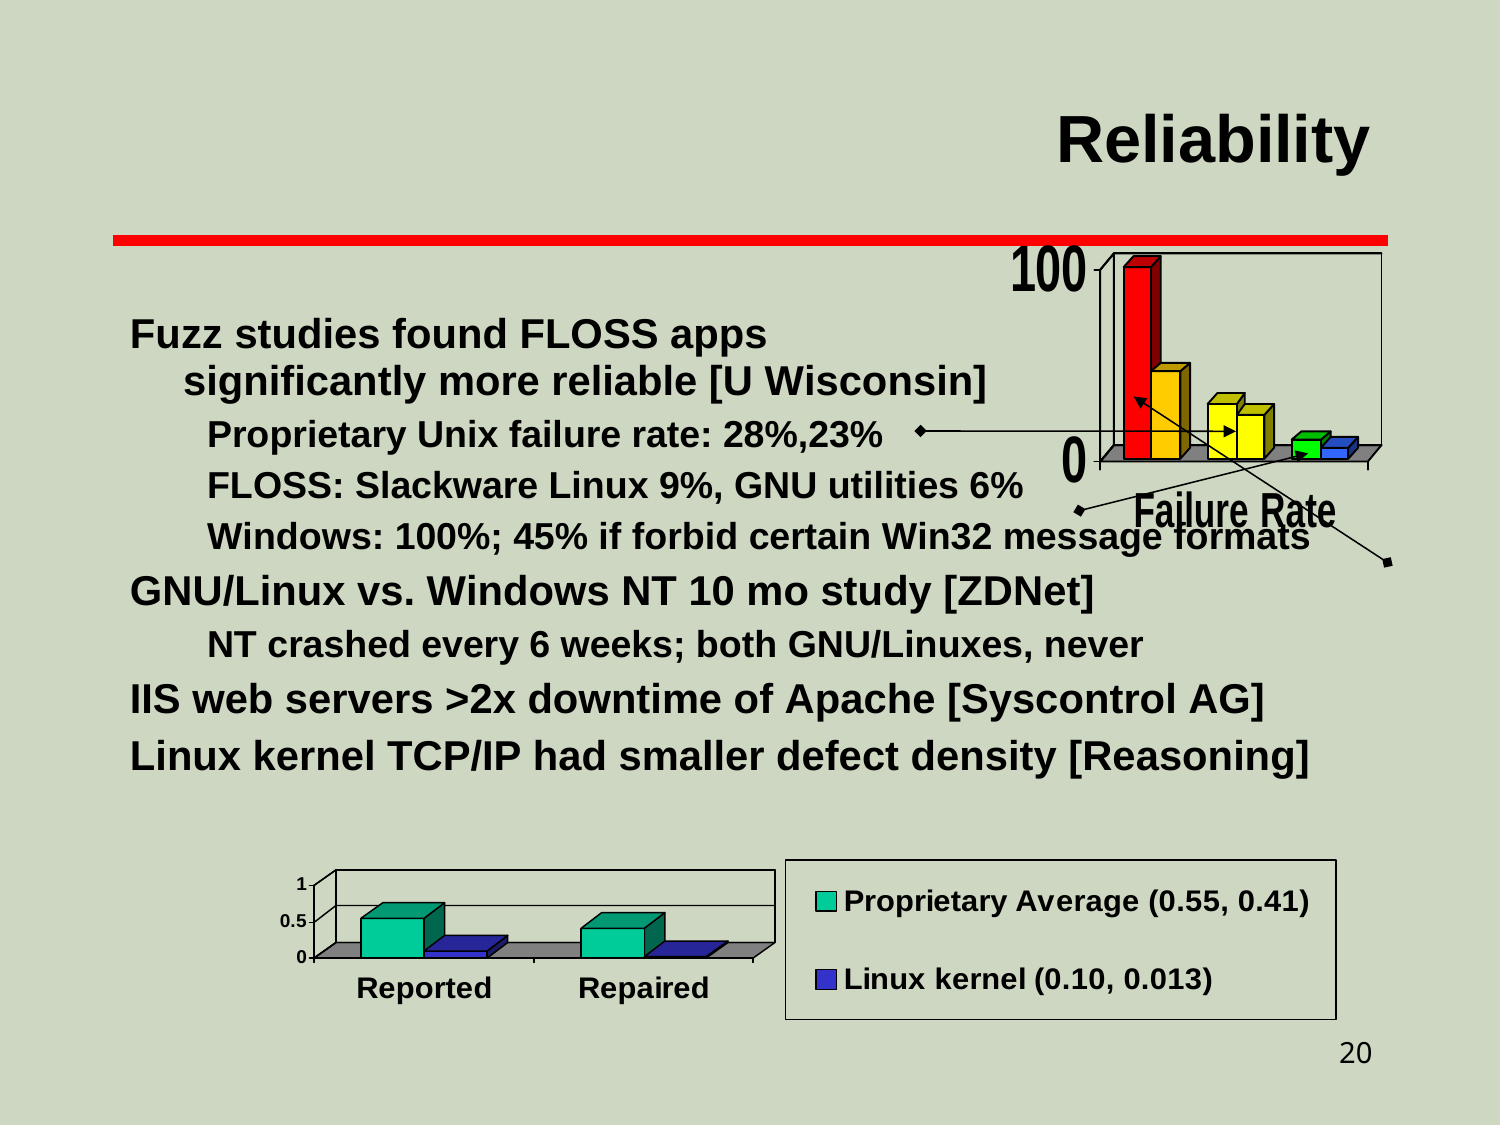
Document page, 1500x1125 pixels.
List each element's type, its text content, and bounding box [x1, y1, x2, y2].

chart [55, 847, 1372, 1038]
list Fuzz studies found FLOSS apps significantly more reliable [U Wisconsin] Proprietary Unix failure rate: 28%,23% FLOSS: Slackware Linux 9%, GNU utilities 6% Windows: 100%; 45% if forbid certain Win32 message formats GNU/Linux vs. Windows NT 10 mo study [ZDNet] NT crashed every 6 weeks; both GNU/Linuxes, never IIS web servers >2x downtime of Apache [Syscontrol AG] Linux kernel TCP/IP had smaller defect density [Reasoning] [112, 310, 1388, 938]
chart [920, 168, 1466, 602]
title Reliability [90, 64, 1372, 215]
